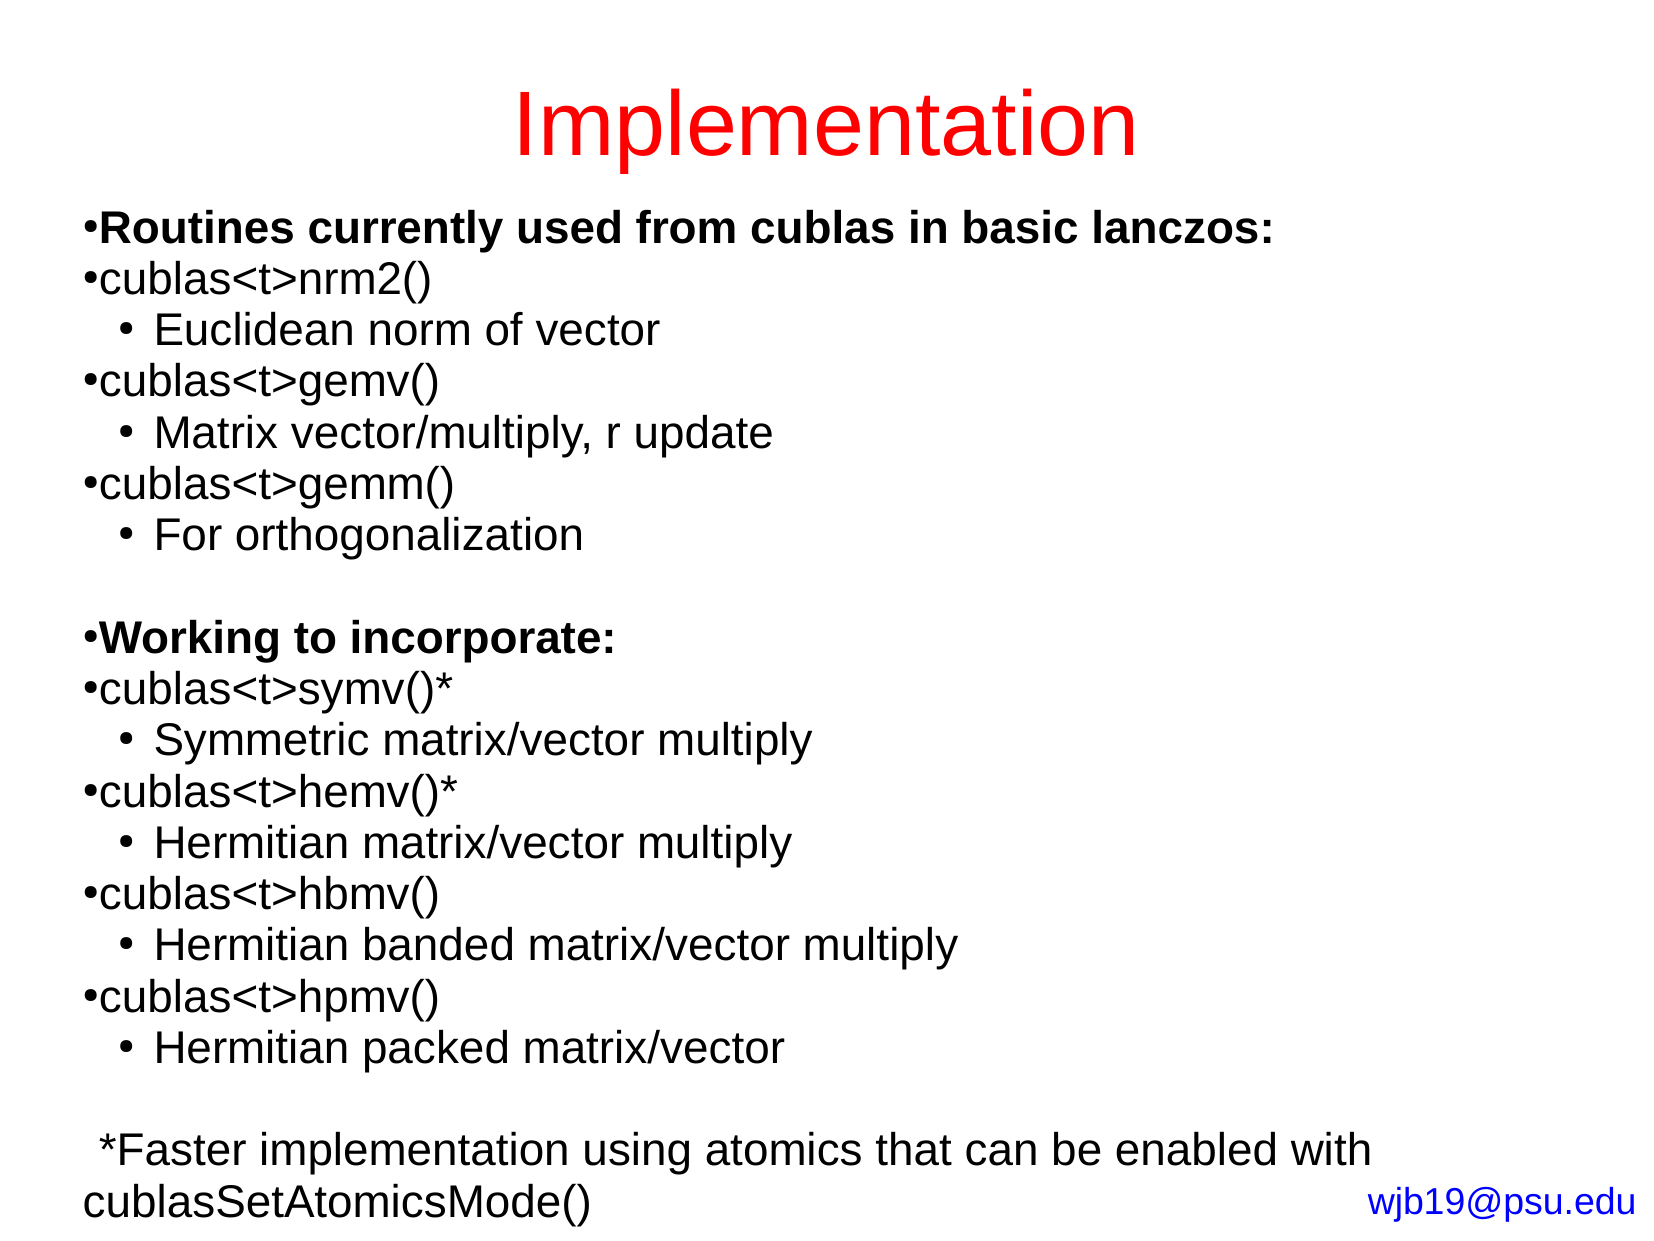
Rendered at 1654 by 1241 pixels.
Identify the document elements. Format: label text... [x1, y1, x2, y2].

text_box wjb19@psu.edu [1353, 1173, 1652, 1231]
subtitle Routines currently used from cublas in basic lanczos: cublas<t>nrm2() Euclidean norm of vector cublas<t>gemv() Matrix vector/multiply, r update cublas<t>gemm() For orthogonalization Working to incorporate: cublas<t>symv()* Symmetric matrix/vector multiply cublas<t>hemv()* Hermitian matrix/vector multiply cublas<t>hbmv() Hermitian banded matrix/vector multiply cublas<t>hpmv() Hermitian packed matrix/vector *Faster implementation using atomics that can be enabled with cublasSetAtomicsMode() [82, 201, 1538, 1227]
title Implementation [82, 19, 1571, 227]
